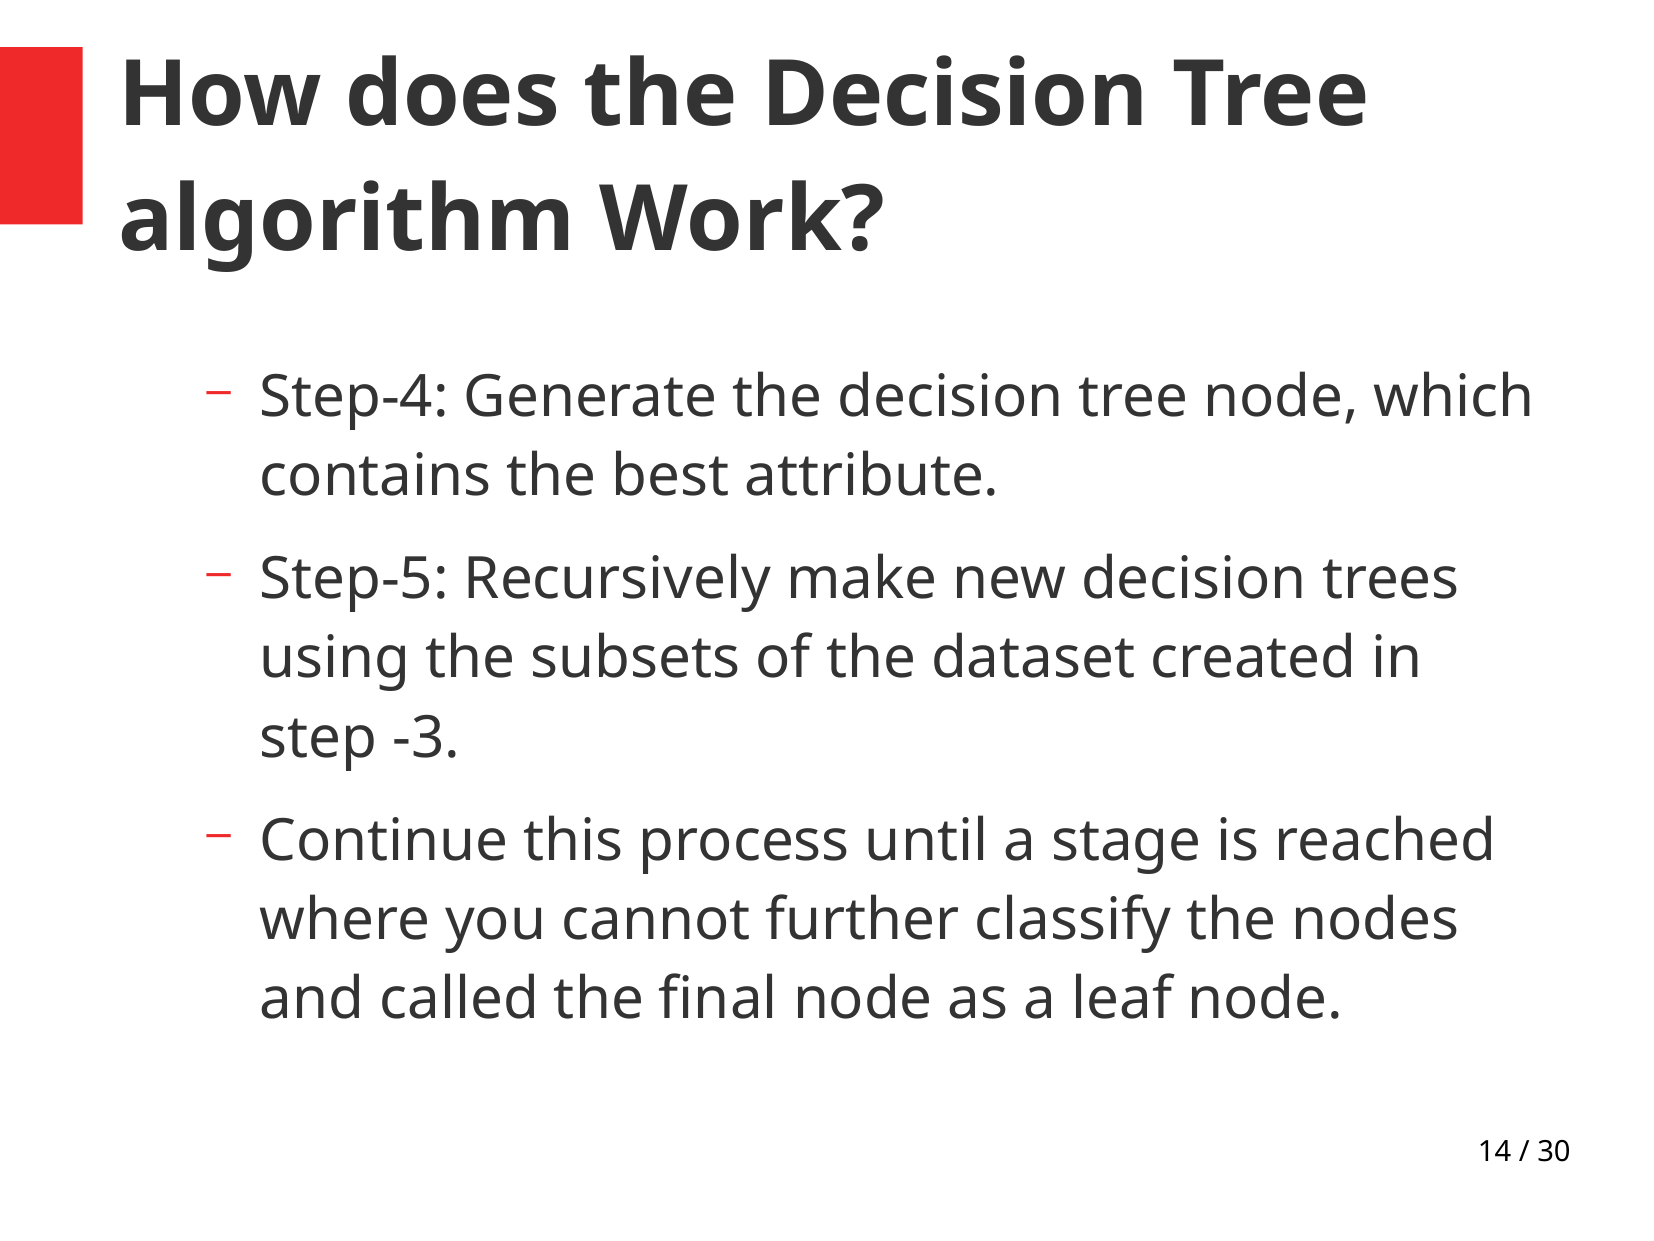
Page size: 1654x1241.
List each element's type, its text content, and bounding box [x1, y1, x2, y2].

title How does the Decision Tree algorithm Work? [118, 28, 1571, 278]
list Step-4: Generate the decision tree node, which contains the best attribute. Step-5: Recursively make new decision trees using the subsets of the dataset created in step -3. Continue this process until a stage is reached where you cannot further classify the nodes and called the final node as a leaf node. [118, 354, 1536, 1074]
